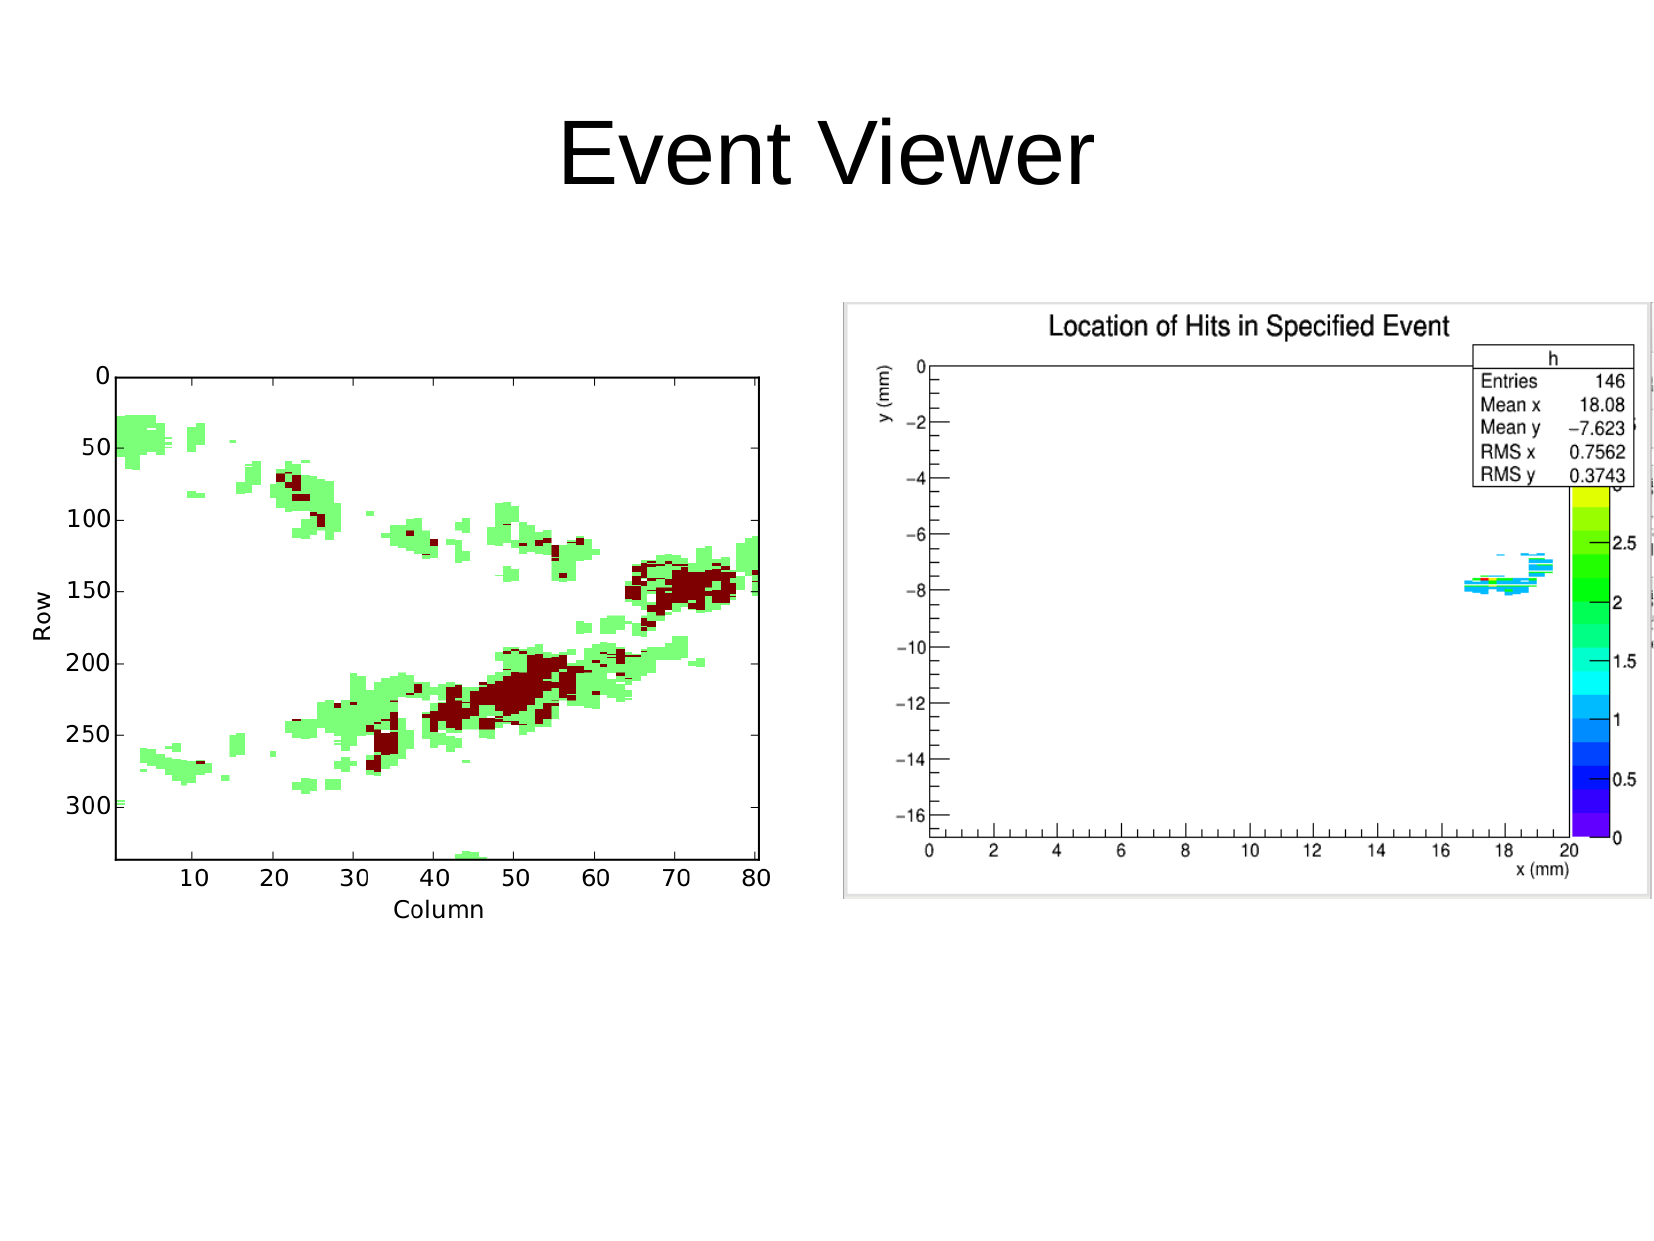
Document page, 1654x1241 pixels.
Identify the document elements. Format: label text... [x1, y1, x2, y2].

title Event Viewer [82, 49, 1571, 257]
picture [0, 360, 781, 928]
picture [843, 302, 1654, 899]
